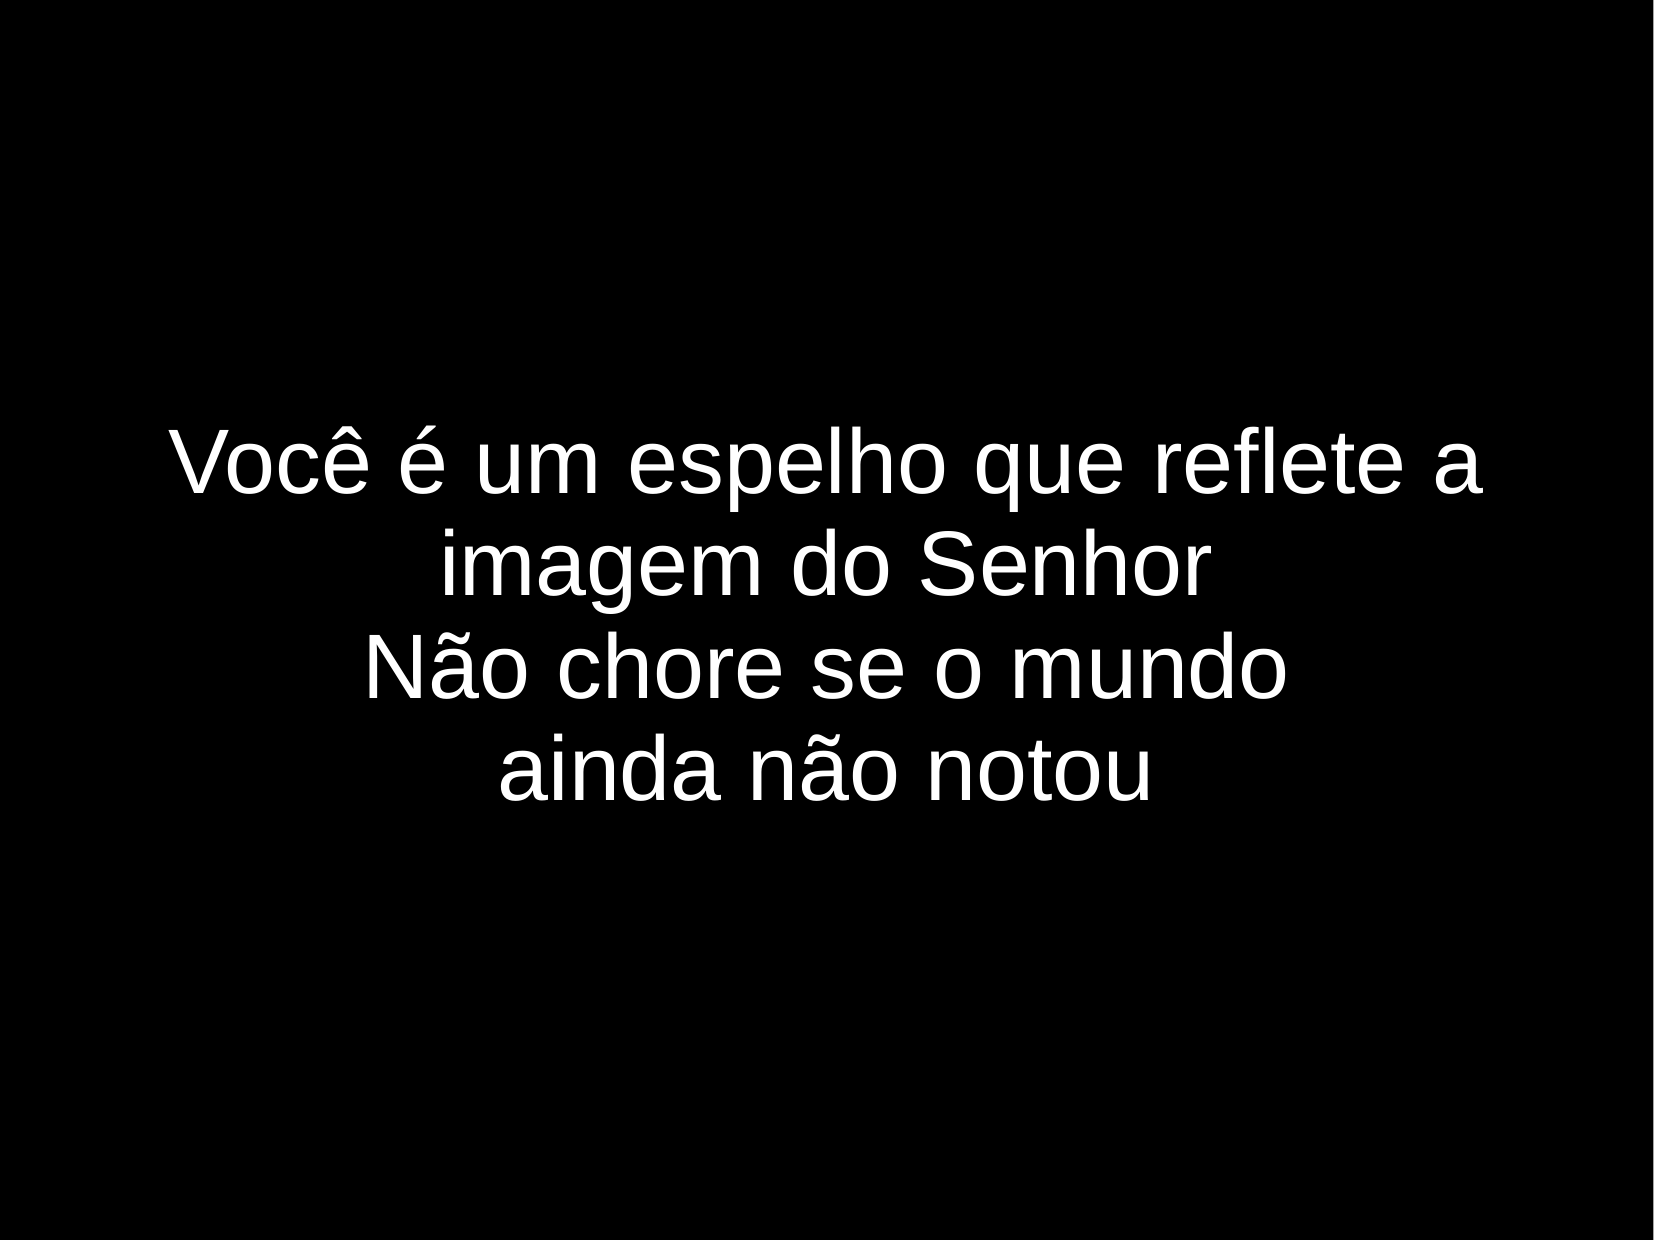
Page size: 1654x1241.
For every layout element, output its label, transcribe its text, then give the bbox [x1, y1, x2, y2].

subtitle Você é um espelho que reflete a imagem do Senhor Não chore se o mundo ainda não notou [82, 49, 1571, 1182]
